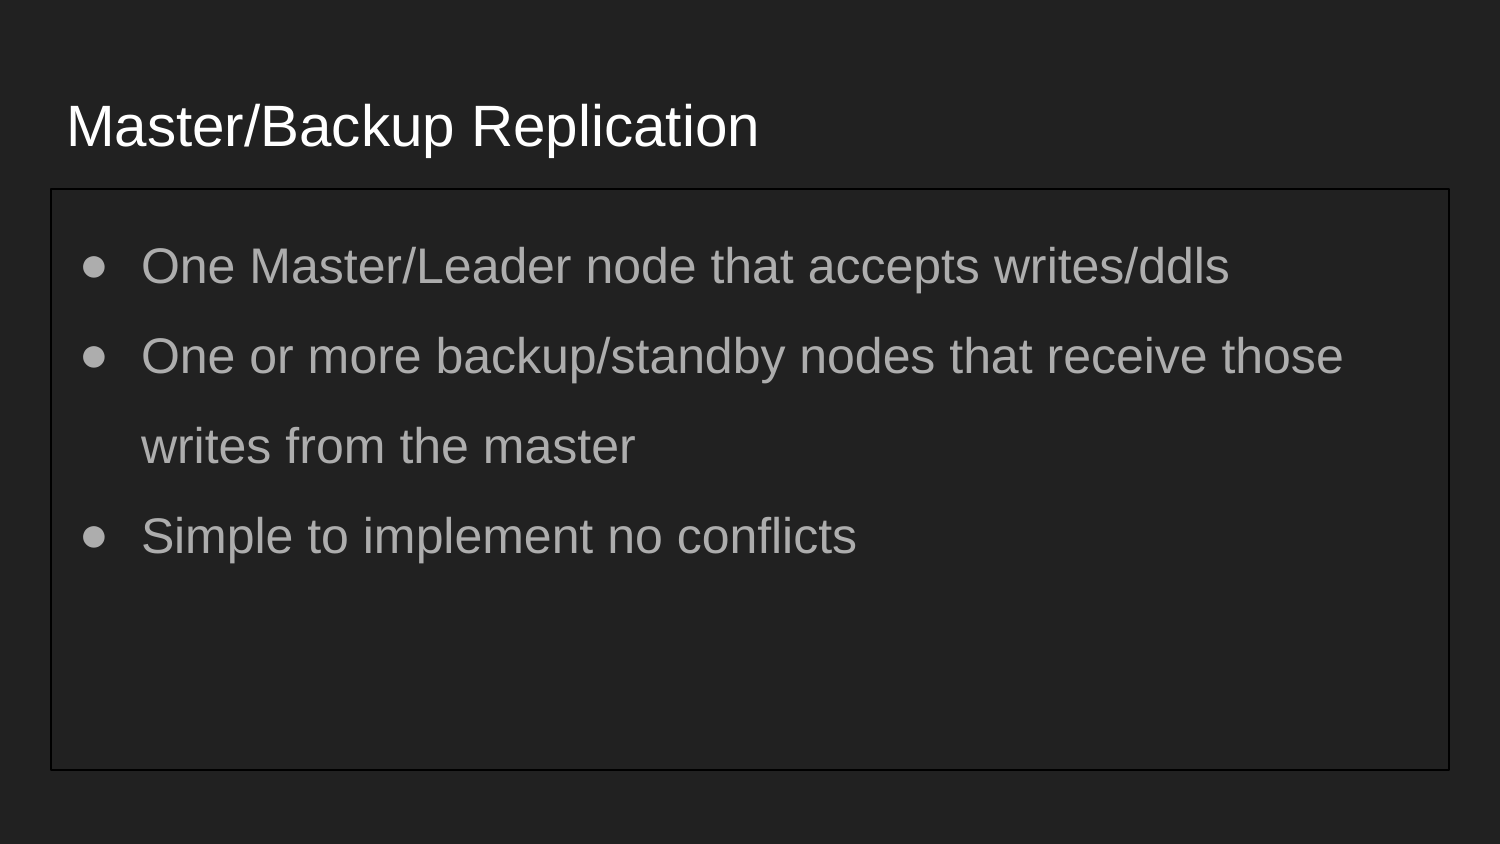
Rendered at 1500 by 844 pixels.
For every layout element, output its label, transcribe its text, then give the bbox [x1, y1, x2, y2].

title Master/Backup Replication [51, 72, 1449, 167]
list One Master/Leader node that accepts writes/ddls One or more backup/standby nodes that receive those writes from the master Simple to implement no conflicts [51, 189, 1449, 771]
